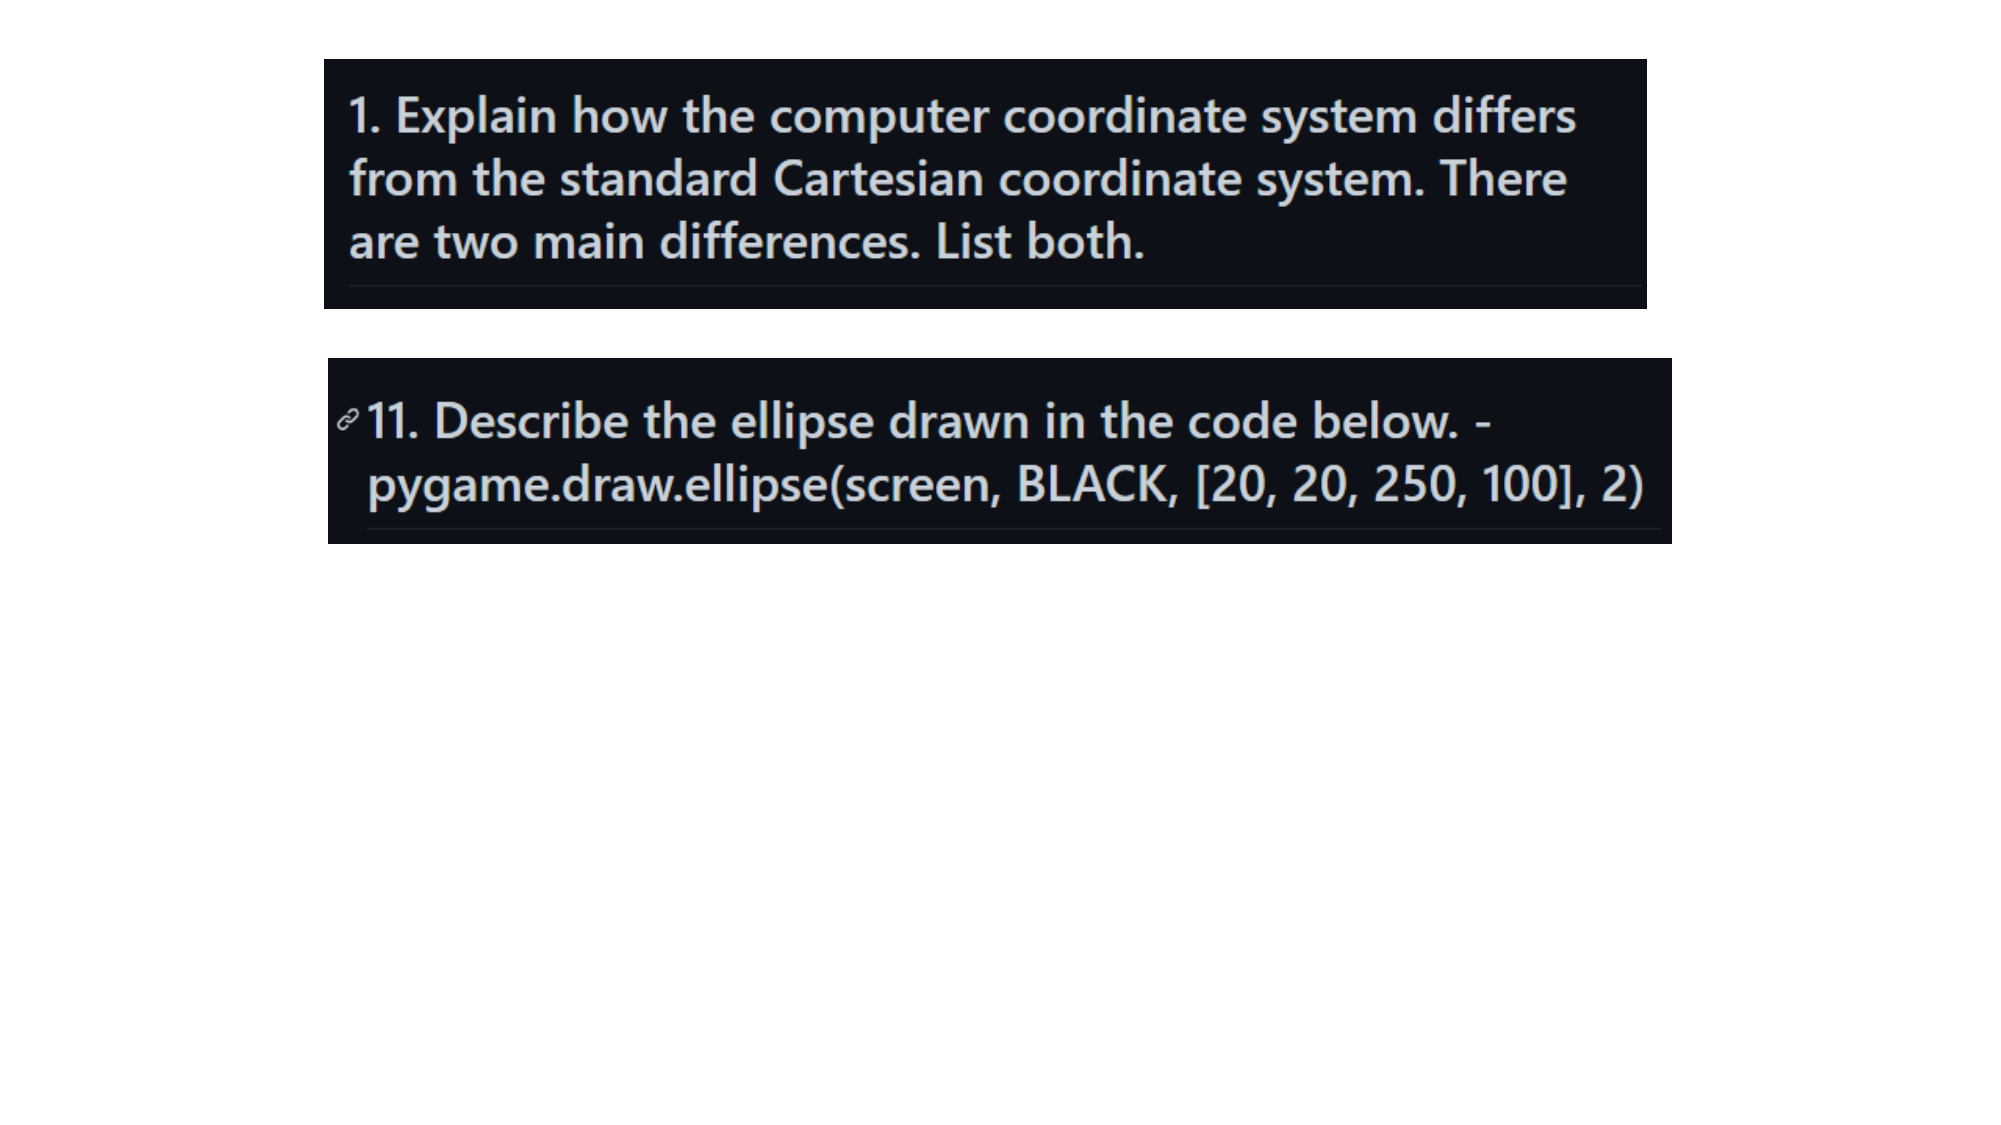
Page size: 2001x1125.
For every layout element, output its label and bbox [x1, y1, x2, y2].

picture [324, 59, 1647, 309]
picture [328, 358, 1672, 544]
